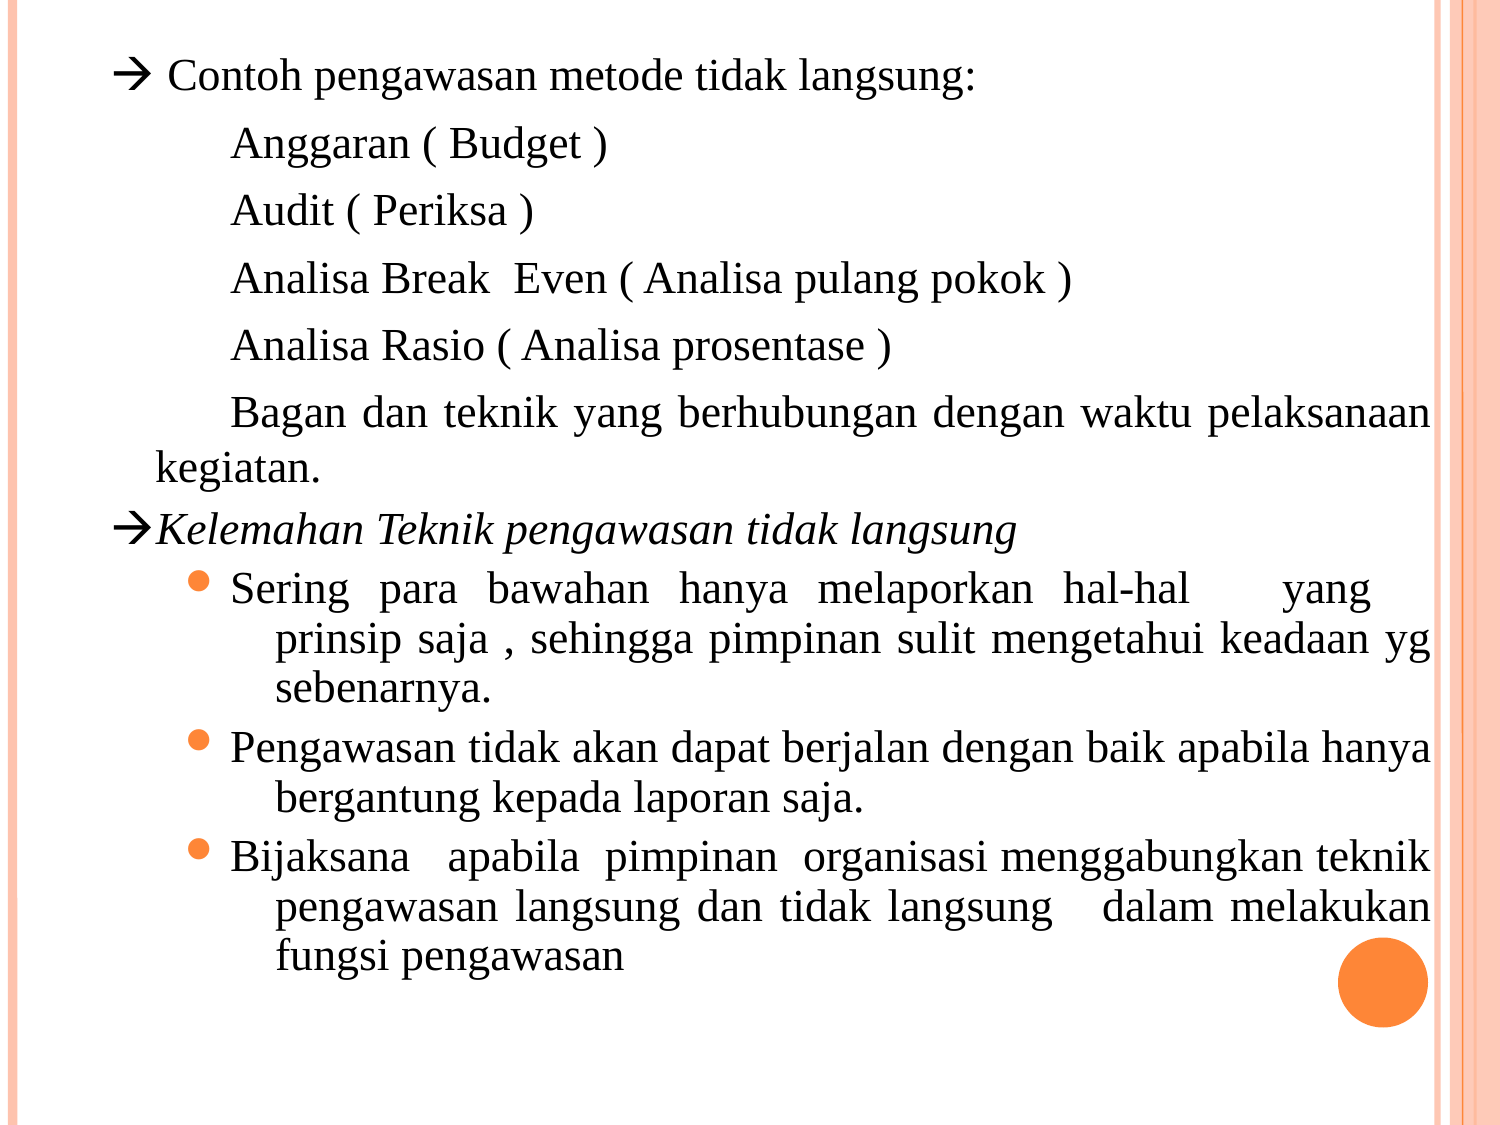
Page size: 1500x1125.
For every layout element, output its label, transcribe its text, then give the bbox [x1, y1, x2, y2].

list  Contoh pengawasan metode tidak langsung: Anggaran ( Budget ) Audit ( Periksa ) Analisa Break Even ( Analisa pulang pokok ) Analisa Rasio ( Analisa prosentase ) Bagan dan teknik yang berhubungan dengan waktu pelaksanaan kegiatan. Kelemahan Teknik pengawasan tidak langsung Sering para bawahan hanya melaporkan hal-hal yang prinsip saja , sehingga pimpinan sulit mengetahui keadaan yg sebenarnya. Pengawasan tidak akan dapat berjalan dengan baik apabila hanya bergantung kepada laporan saja. Bijaksana apabila pimpinan organisasi menggabungkan teknik pengawasan langsung dan tidak langsung dalam melakukan fungsi pengawasan [50, 37, 1447, 1083]
